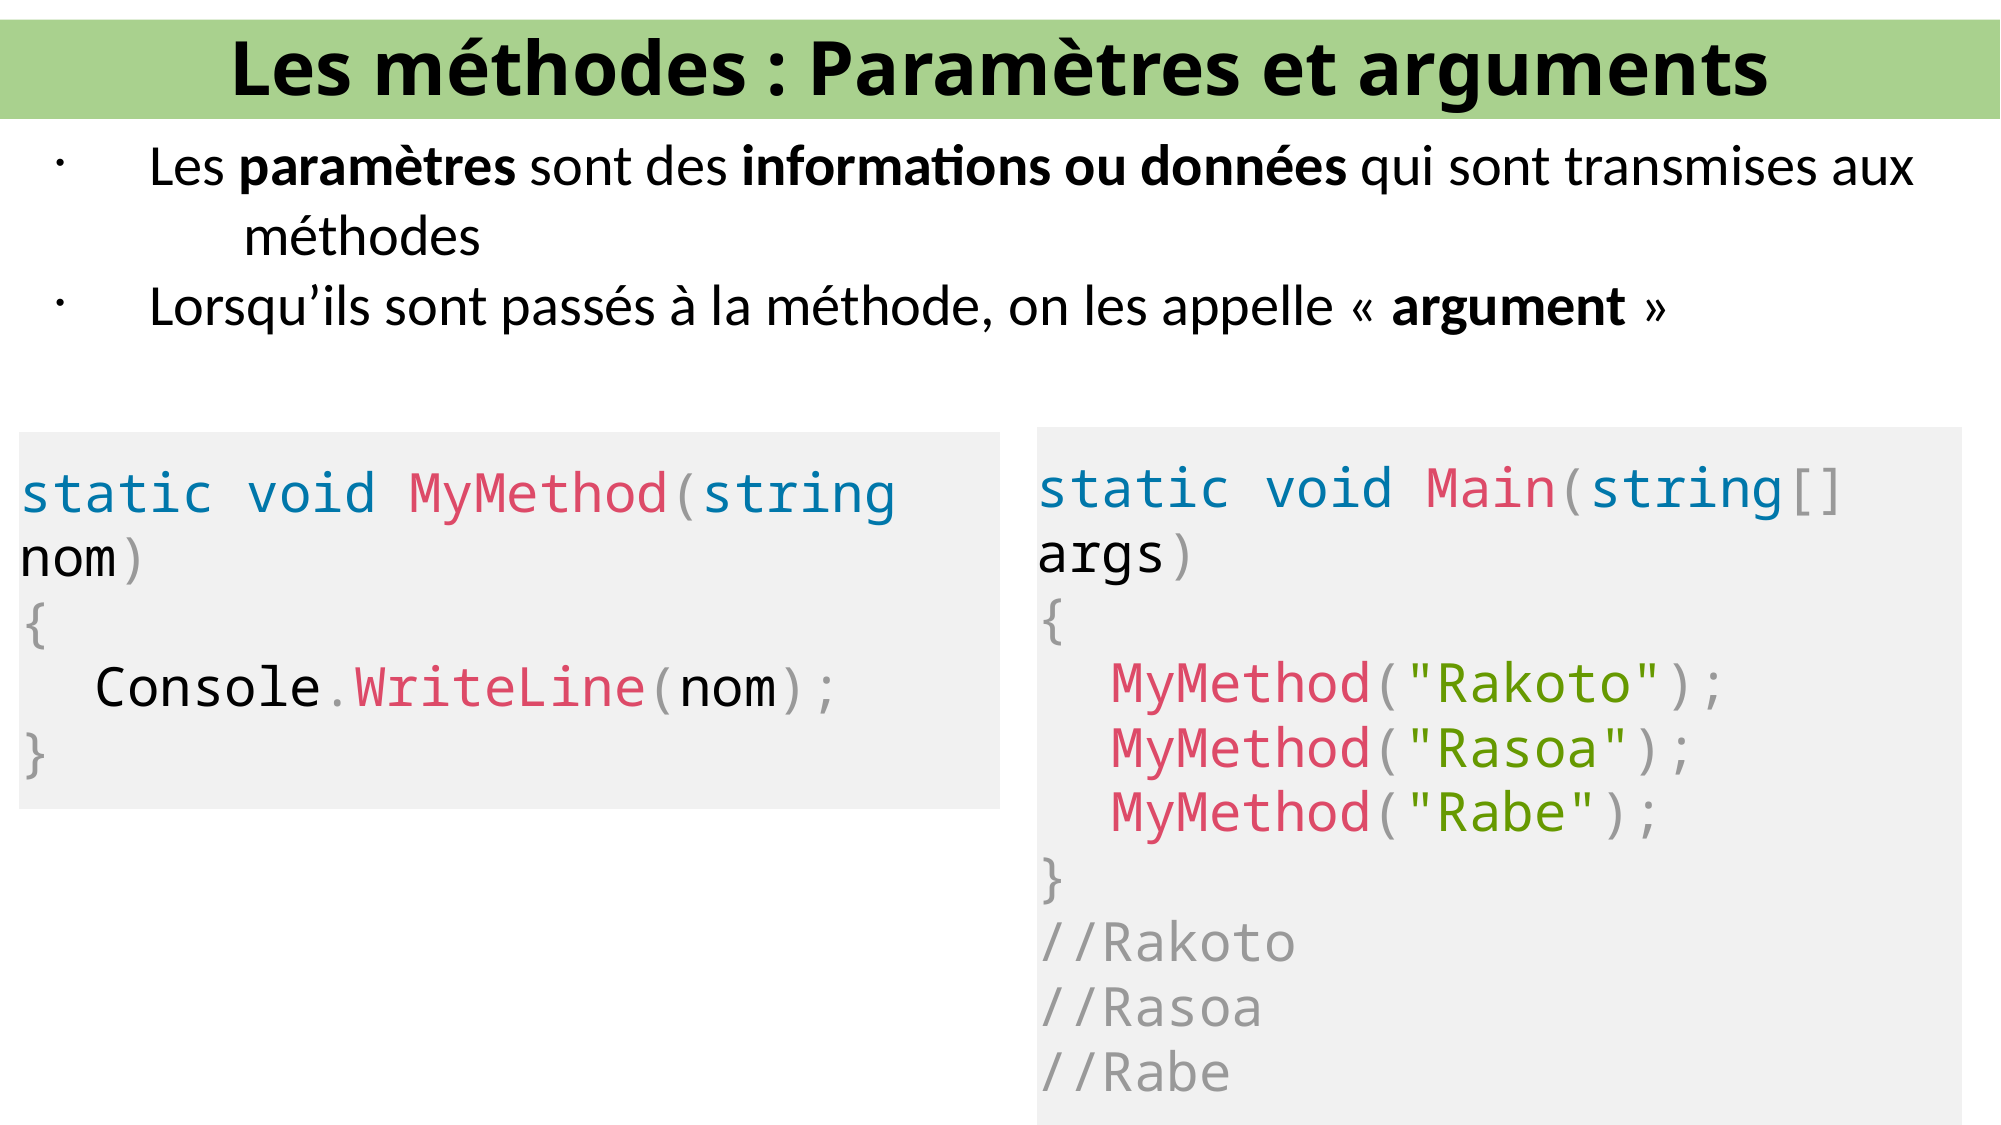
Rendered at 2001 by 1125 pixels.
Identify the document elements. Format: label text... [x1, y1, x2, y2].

text_box Les paramètres sont des informations ou données qui sont transmises aux méthodes Lorsqu’ils sont passés à la méthode, on les appelle « argument » [0, 120, 1981, 348]
title Les méthodes : Paramètres et arguments [0, 19, 2000, 119]
text_box static void MyMethod(string nom) { Console.WriteLine(nom); } [19, 432, 1000, 809]
text_box static void Main(string[] args) { MyMethod("Rakoto"); MyMethod("Rasoa"); MyMethod("Rabe"); } //Rakoto //Rasoa //Rabe [1037, 427, 1962, 1125]
